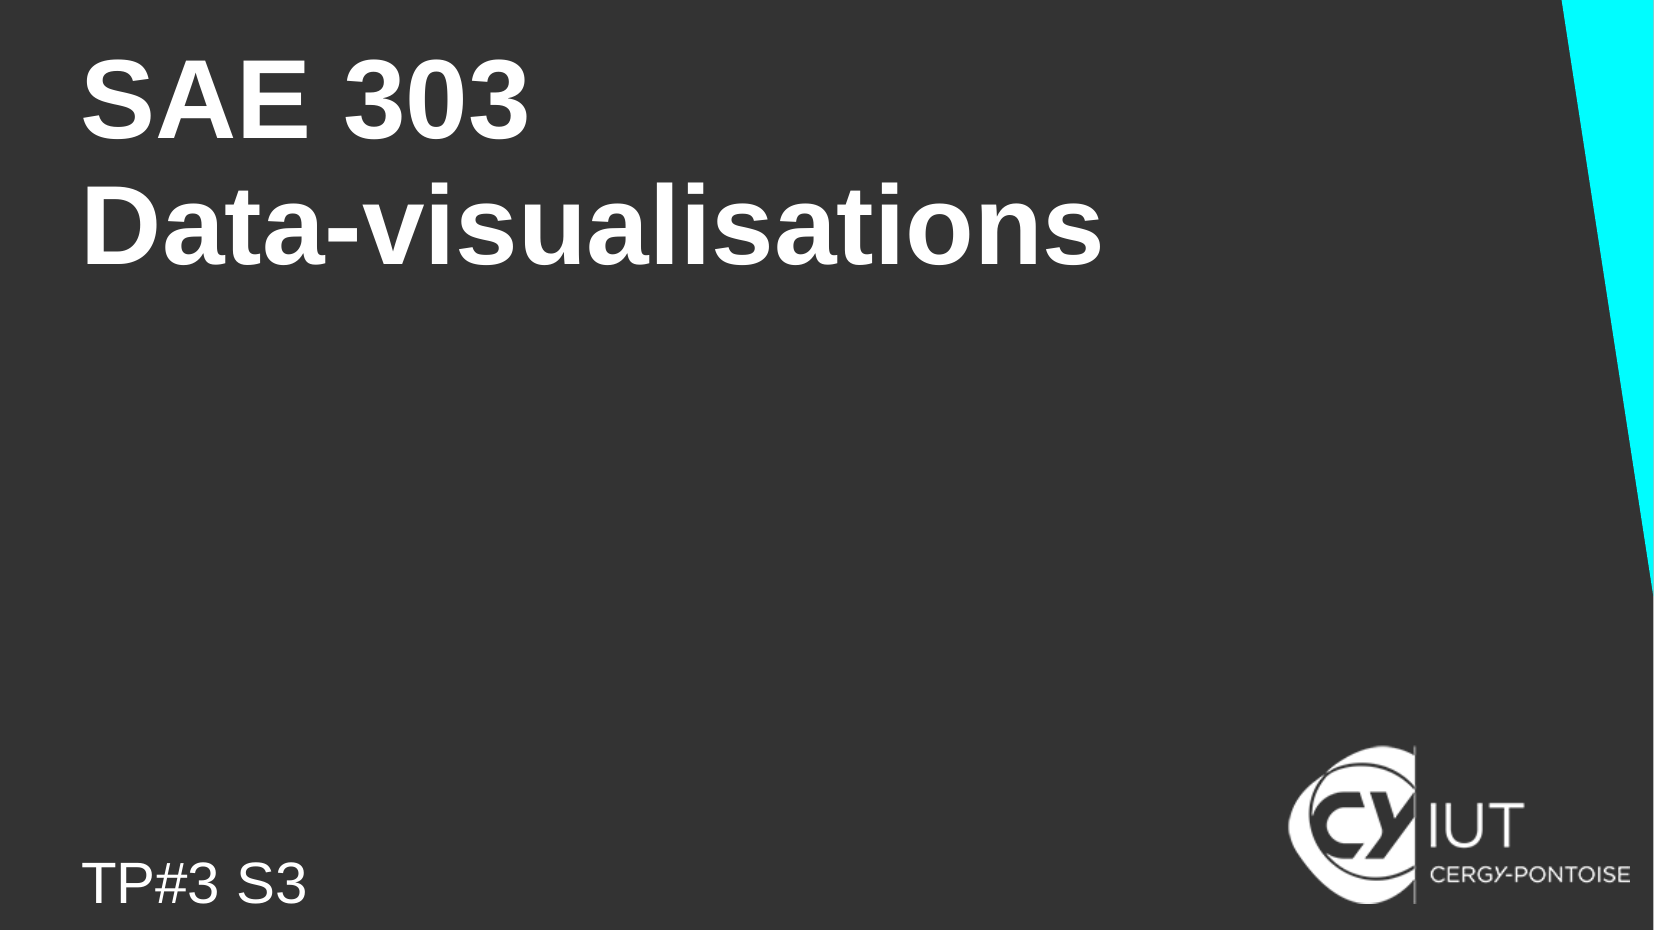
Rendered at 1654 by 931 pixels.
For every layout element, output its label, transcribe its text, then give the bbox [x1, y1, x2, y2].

picture [1284, 744, 1630, 904]
title TP#3 S3 [81, 805, 1134, 931]
text_box [1561, 0, 1654, 597]
title SAE 303 Data-visualisations [80, 36, 1569, 288]
